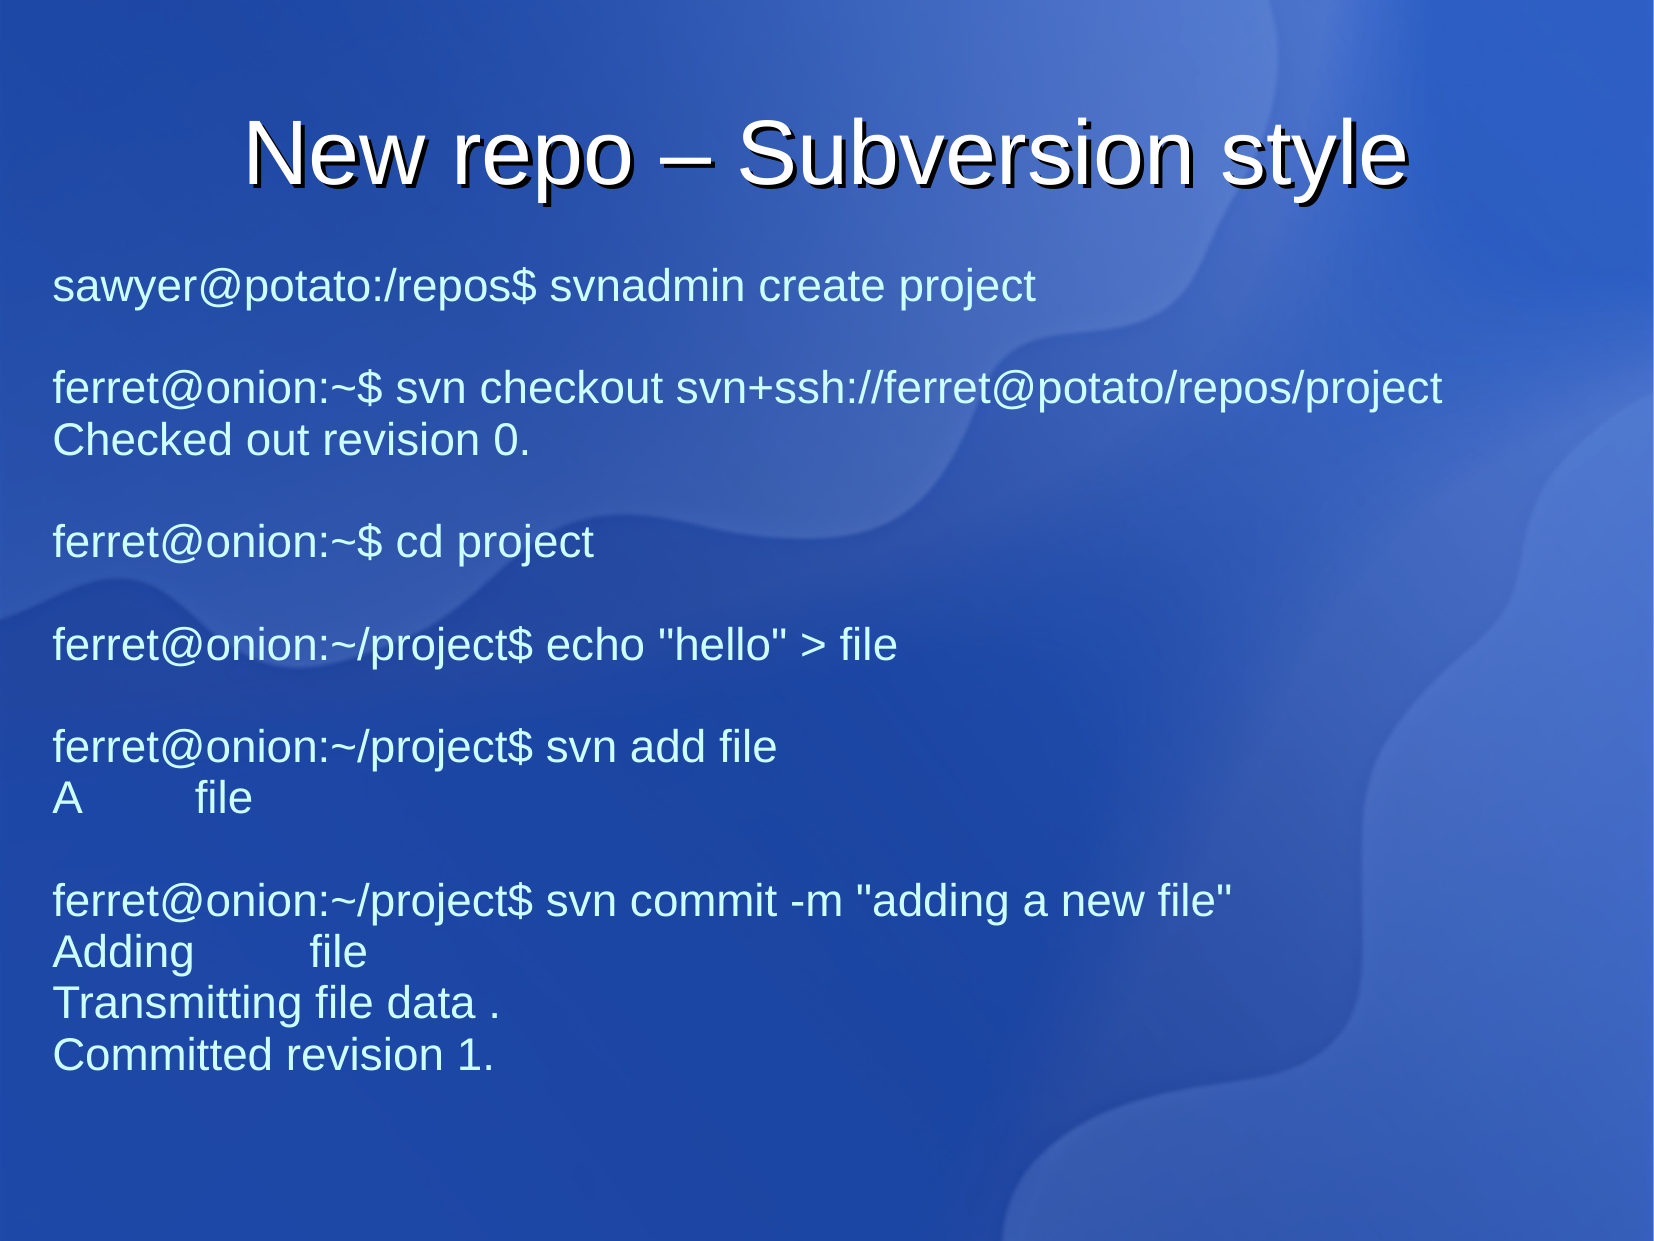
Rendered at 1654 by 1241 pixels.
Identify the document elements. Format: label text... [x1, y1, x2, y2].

title New repo – Subversion style [82, 56, 1571, 250]
picture [0, 0, 1654, 1241]
text_box sawyer@potato:/repos$ svnadmin create project ferret@onion:~$ svn checkout svn+ssh://ferret@potato/repos/project Checked out revision 0. ferret@onion:~$ cd project ferret@onion:~/project$ echo "hello" > file ferret@onion:~/project$ svn add file A file ferret@onion:~/project$ svn commit -m "adding a new file" Adding file Transmitting file data . Committed revision 1. [37, 252, 1654, 1180]
